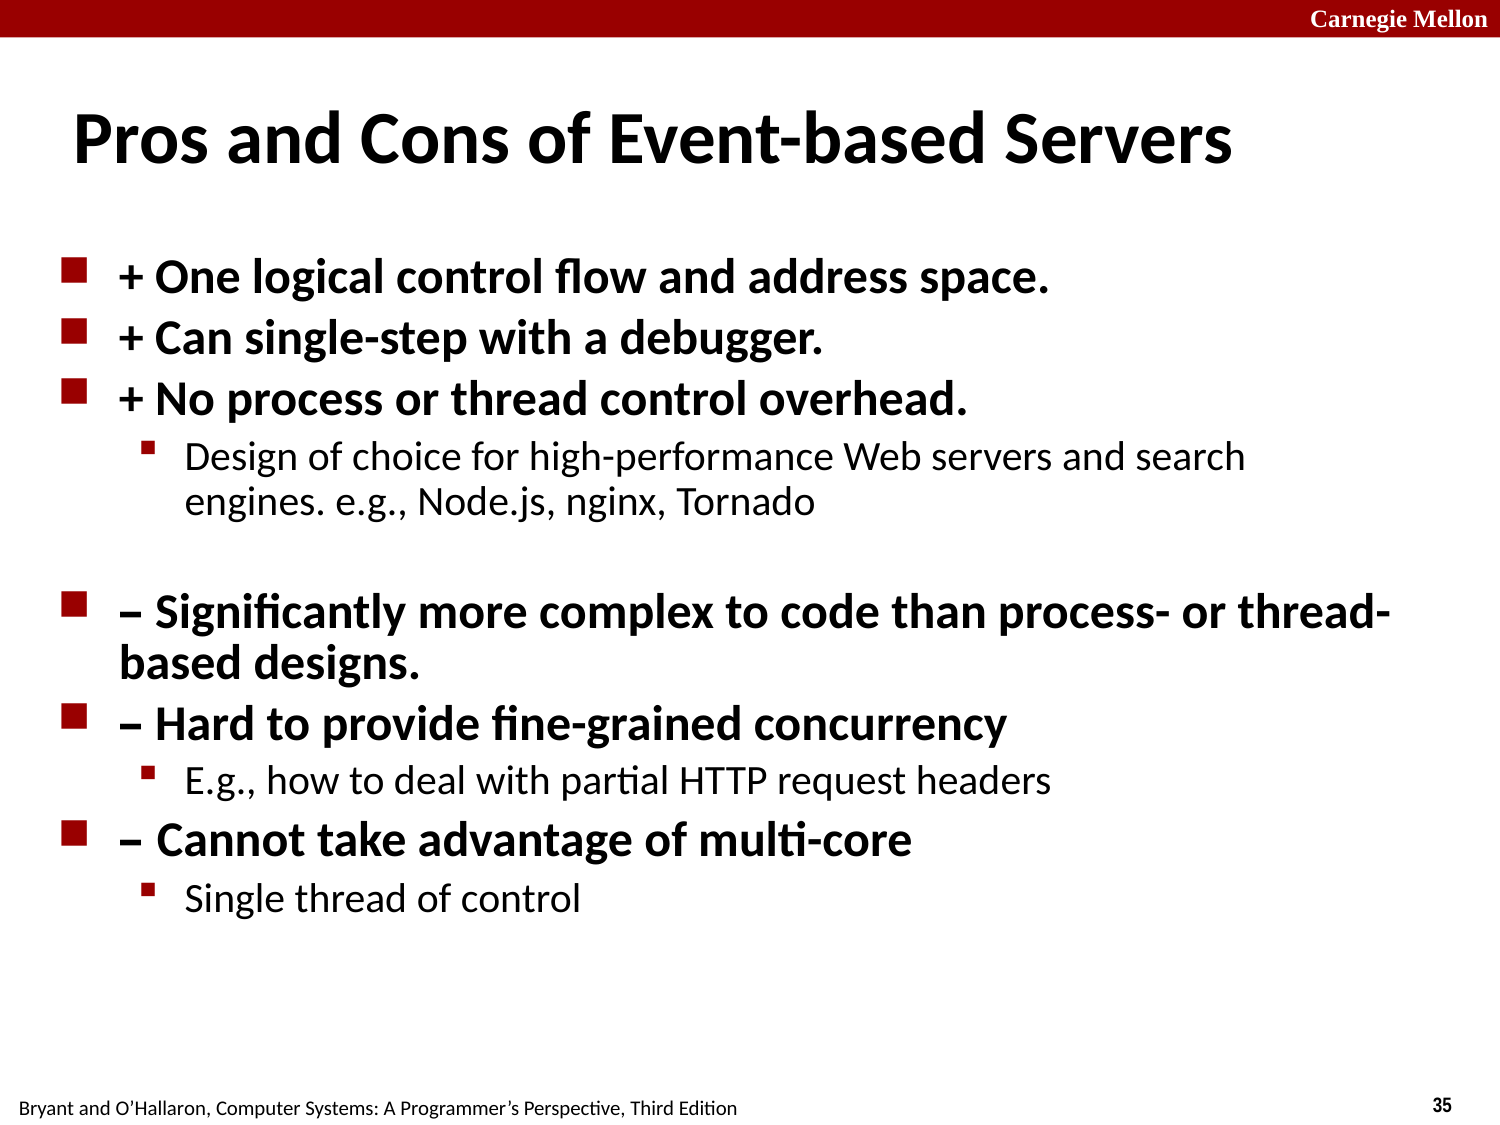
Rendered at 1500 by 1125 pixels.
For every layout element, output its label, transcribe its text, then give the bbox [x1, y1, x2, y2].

list + One logical control flow and address space. + Can single-step with a debugger. + No process or thread control overhead. Design of choice for high-performance Web servers and search engines. e.g., Node.js, nginx, Tornado – Significantly more complex to code than process- or thread-based designs. – Hard to provide fine-grained concurrency E.g., how to deal with partial HTTP request headers – Cannot take advantage of multi-core Single thread of control [47, 245, 1411, 1103]
title Pros and Cons of Event-based Servers [58, 71, 1304, 197]
